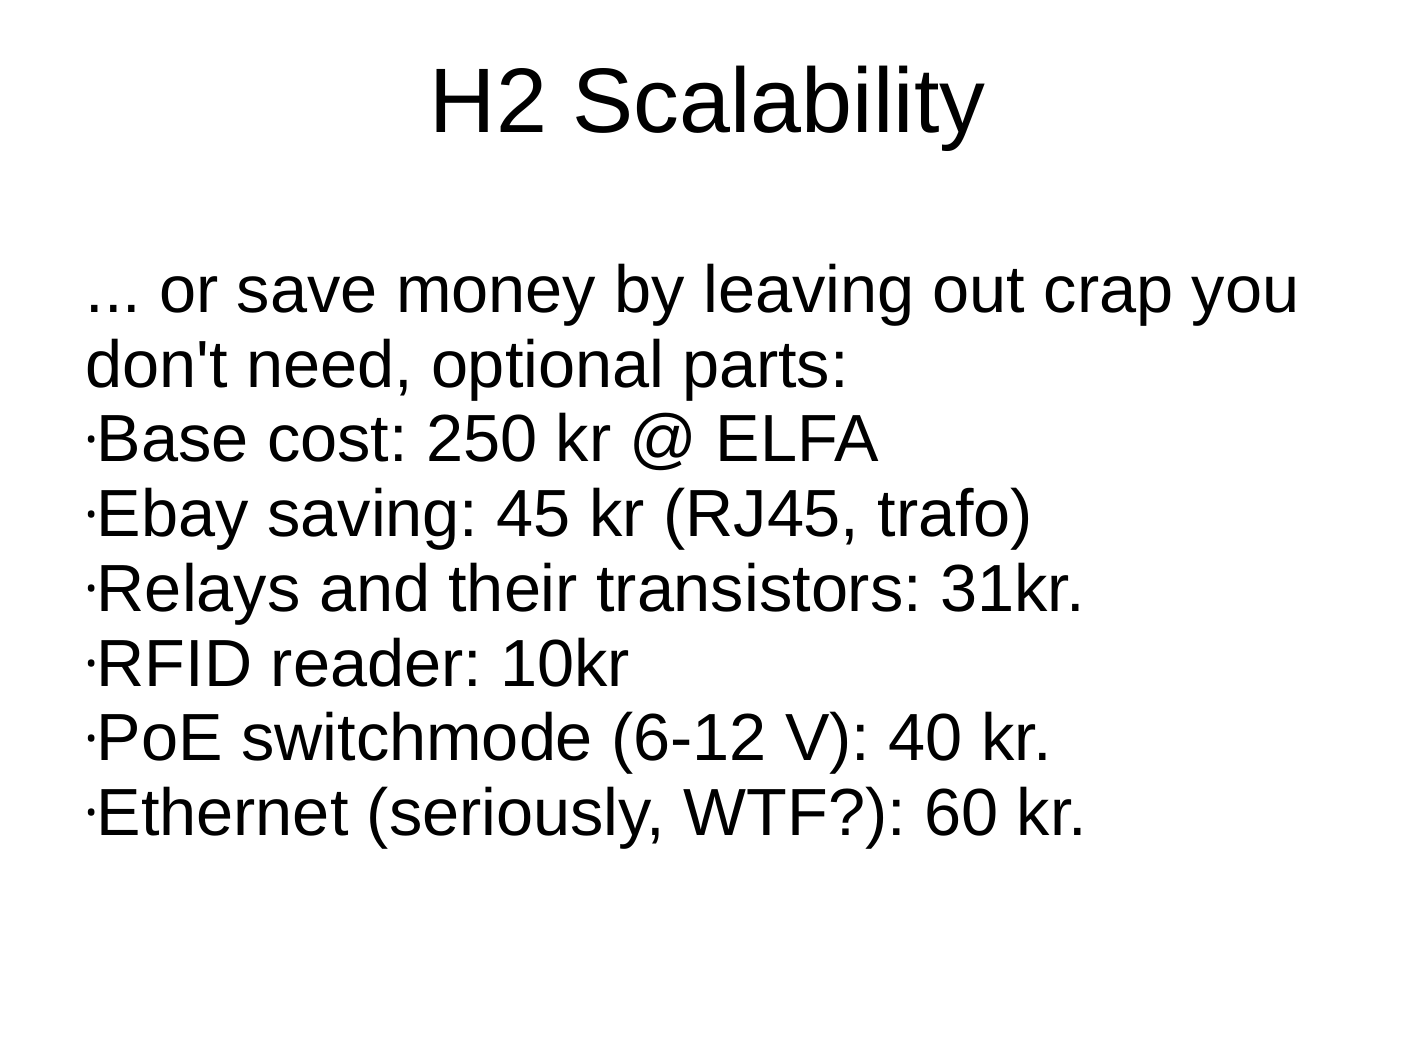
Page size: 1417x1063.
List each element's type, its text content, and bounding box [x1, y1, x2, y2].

text_box H2 Scalability [70, 42, 1346, 172]
text_box ... or save money by leaving out crap you don't need, optional parts: Base cost: 250 kr @ ELFA Ebay saving: 45 kr (RJ45, trafo) Relays and their transistors: 31kr. RFID reader: 10kr PoE switchmode (6-12 V): 40 kr. Ethernet (seriously, WTF?): 60 kr. [70, 244, 1346, 1007]
